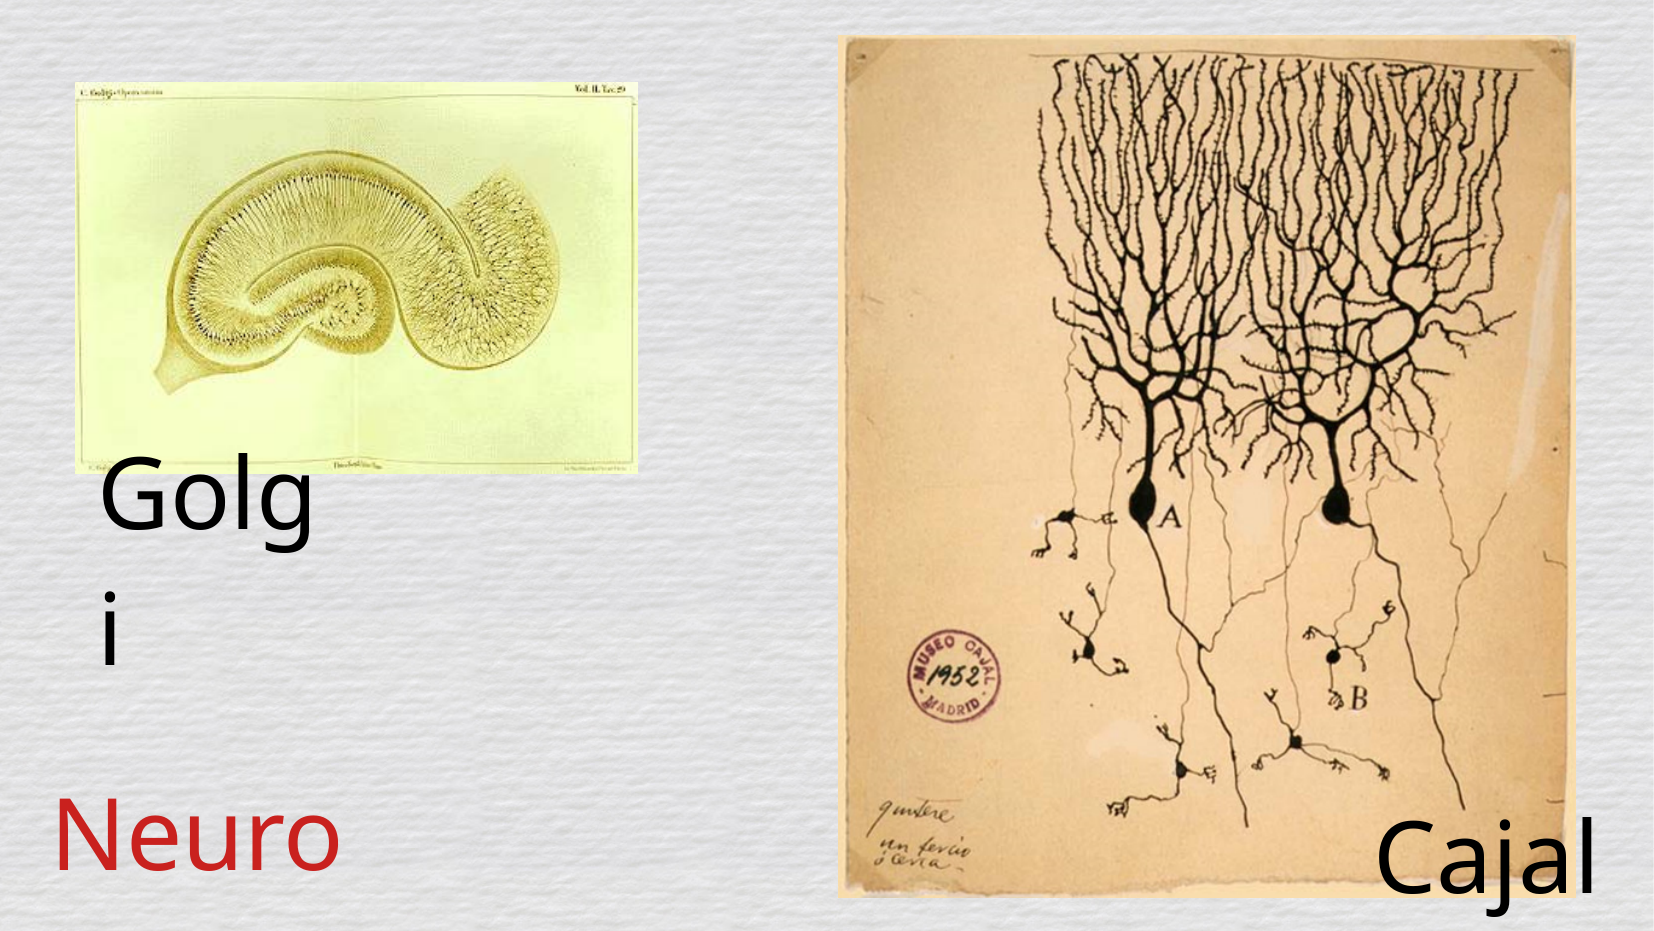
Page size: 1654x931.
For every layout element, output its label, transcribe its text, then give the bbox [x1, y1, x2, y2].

text_box Golgi [82, 415, 343, 556]
picture [0, 0, 1654, 931]
text_box Cajal [1358, 779, 1619, 920]
text_box Neurons [35, 755, 402, 896]
